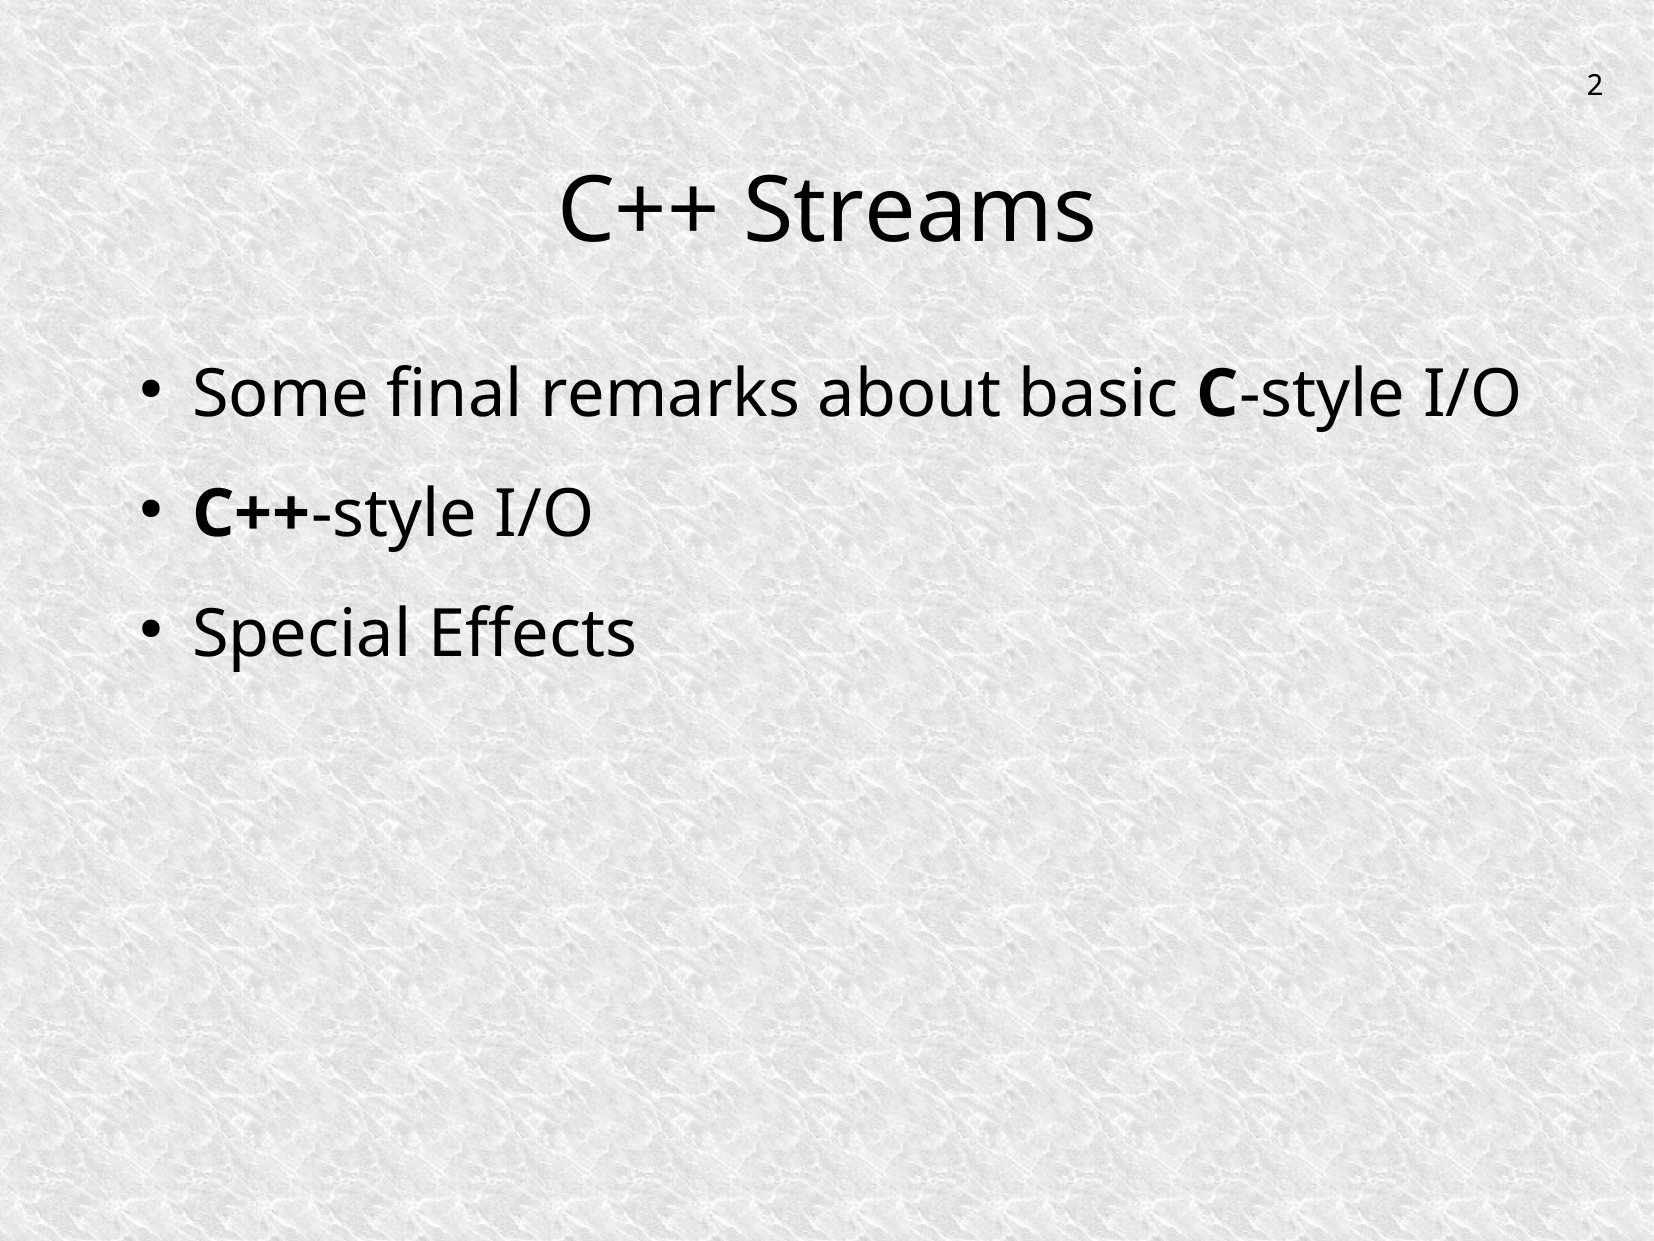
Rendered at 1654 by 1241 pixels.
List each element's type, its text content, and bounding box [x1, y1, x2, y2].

picture [0, 0, 1654, 1241]
title C++ Streams [121, 102, 1534, 311]
list Some final remarks about basic C-style I/O C++-style I/O Special Effects [121, 344, 1534, 1127]
